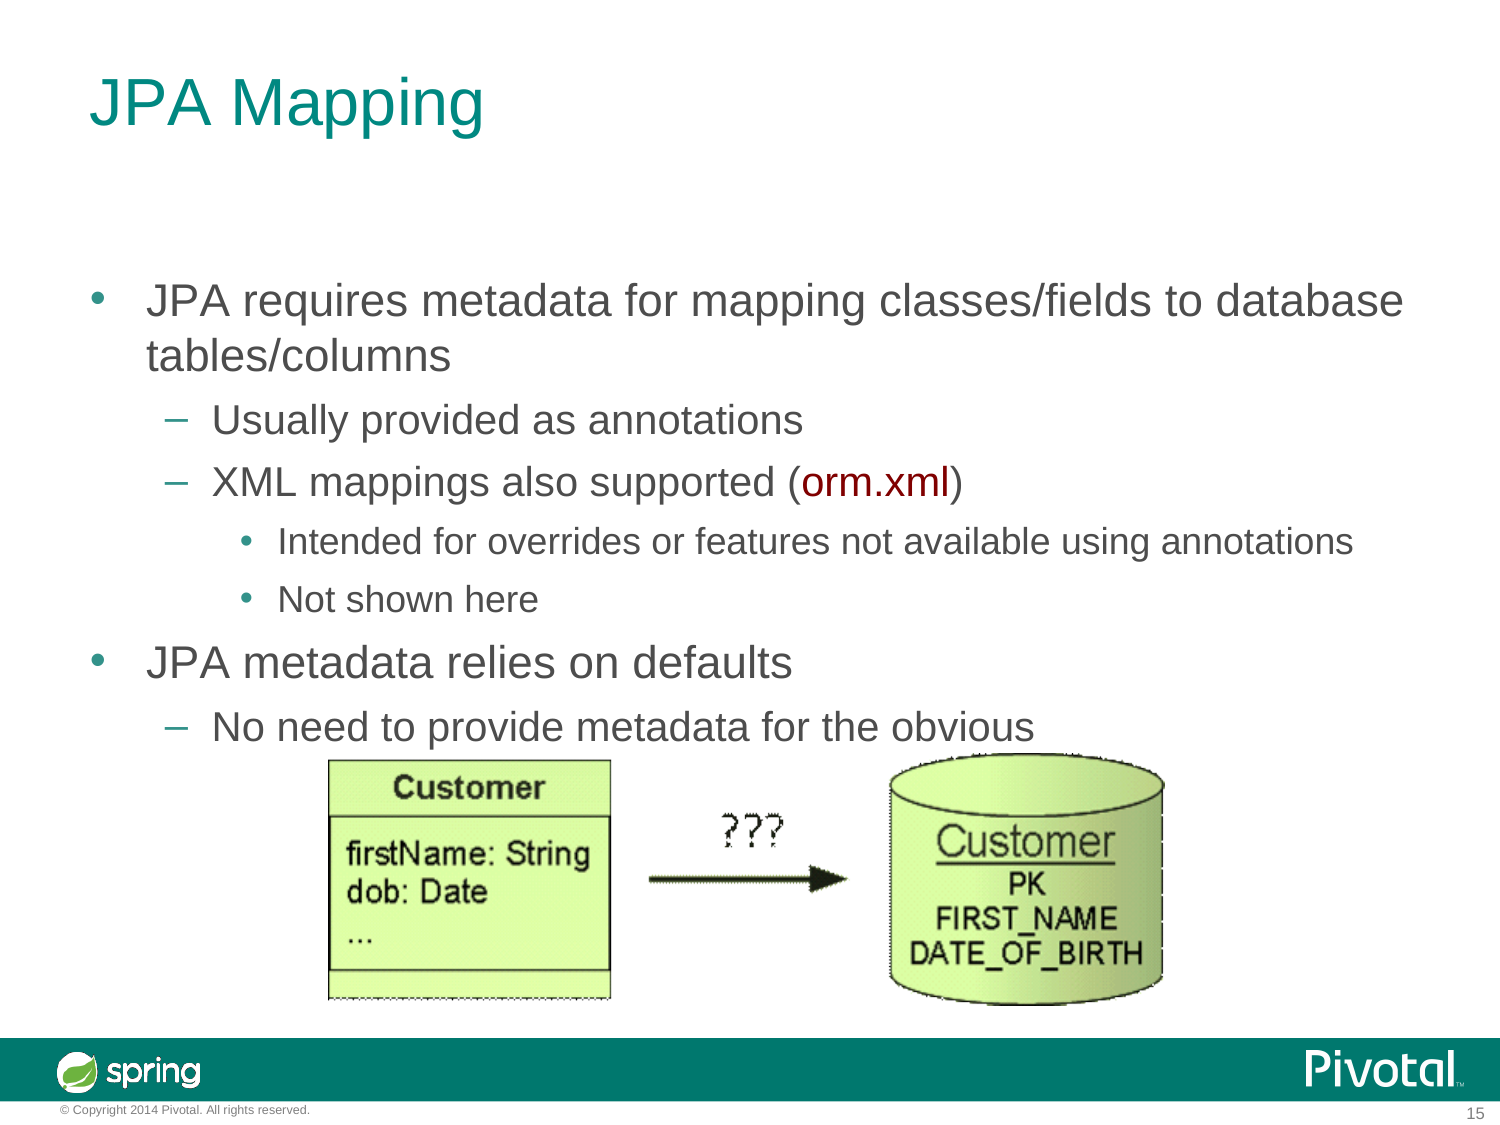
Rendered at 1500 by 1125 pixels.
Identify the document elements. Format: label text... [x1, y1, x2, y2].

title JPA Mapping [75, 45, 1426, 233]
picture [1306, 1050, 1464, 1087]
list JPA requires metadata for mapping classes/fields to database tables/columns Usually provided as annotations XML mappings also supported (orm.xml) Intended for overrides or features not available using annotations Not shown here JPA metadata relies on defaults No need to provide metadata for the obvious [75, 262, 1426, 1005]
picture [328, 753, 1165, 1006]
picture [32, 1041, 210, 1103]
